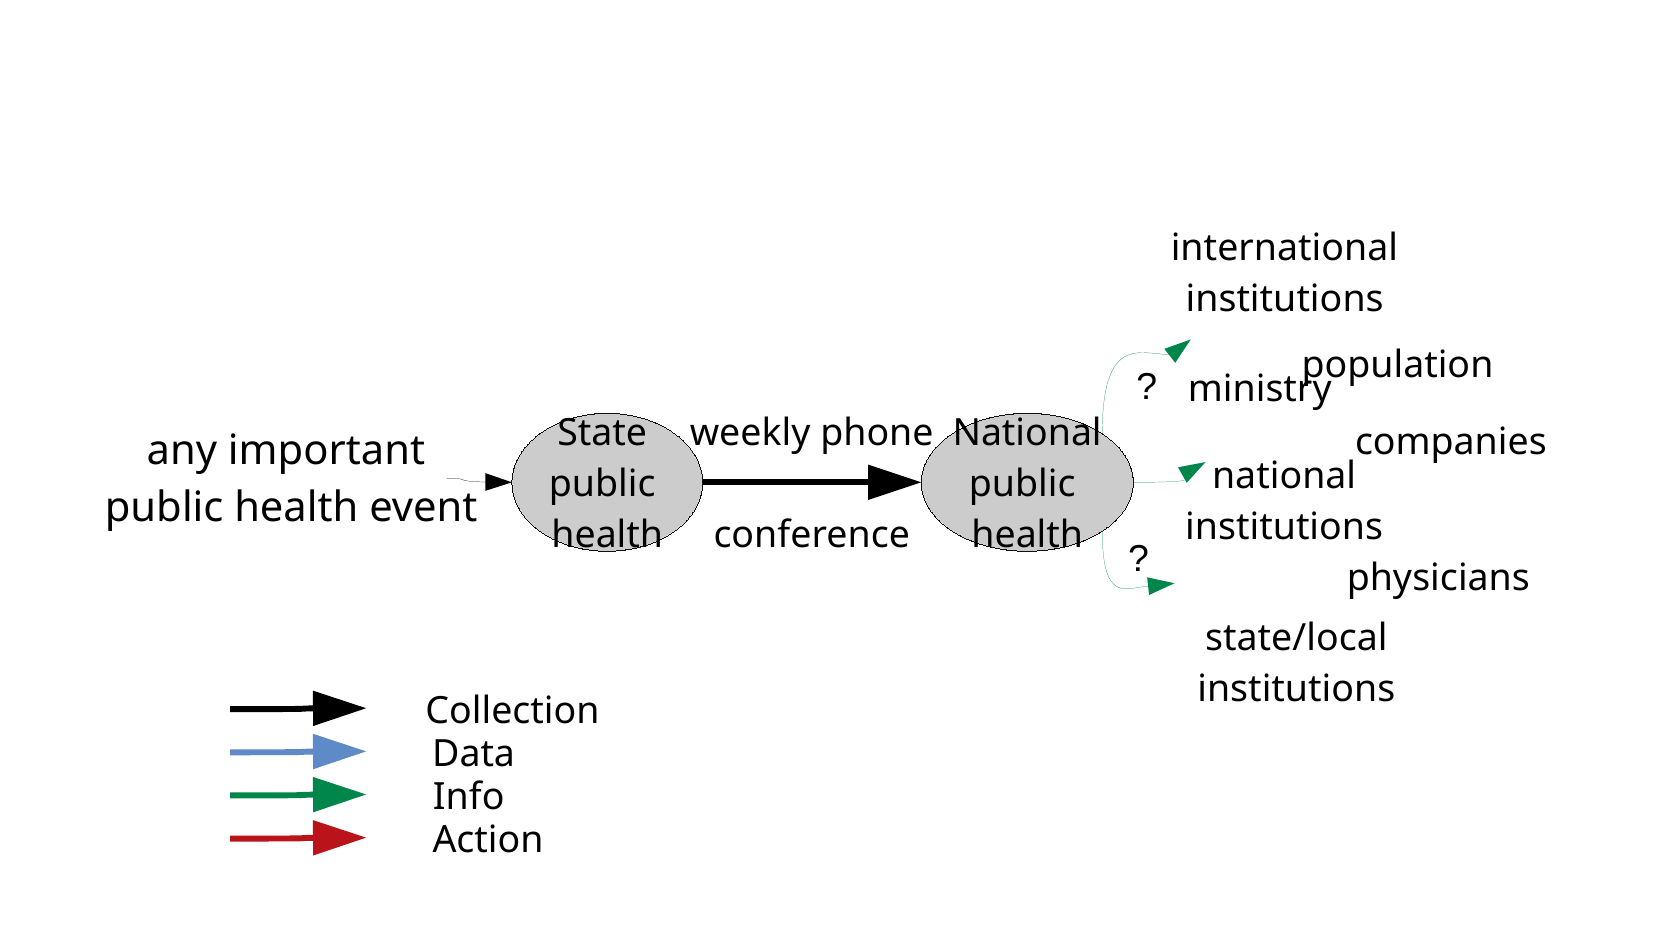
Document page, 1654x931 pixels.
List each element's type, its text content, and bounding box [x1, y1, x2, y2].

text_box ministry [1192, 354, 1328, 420]
text_box population [1329, 330, 1467, 397]
text_box companies [1383, 407, 1519, 473]
text_box national institutions [1215, 466, 1354, 533]
text_box physicians [1375, 543, 1507, 609]
text_box State public health [511, 413, 703, 552]
text_box National public health [921, 413, 1134, 552]
text_box international institutions [1215, 238, 1354, 305]
text_box any important public health event [133, 404, 449, 550]
text_box state/local institutions [1227, 628, 1366, 694]
